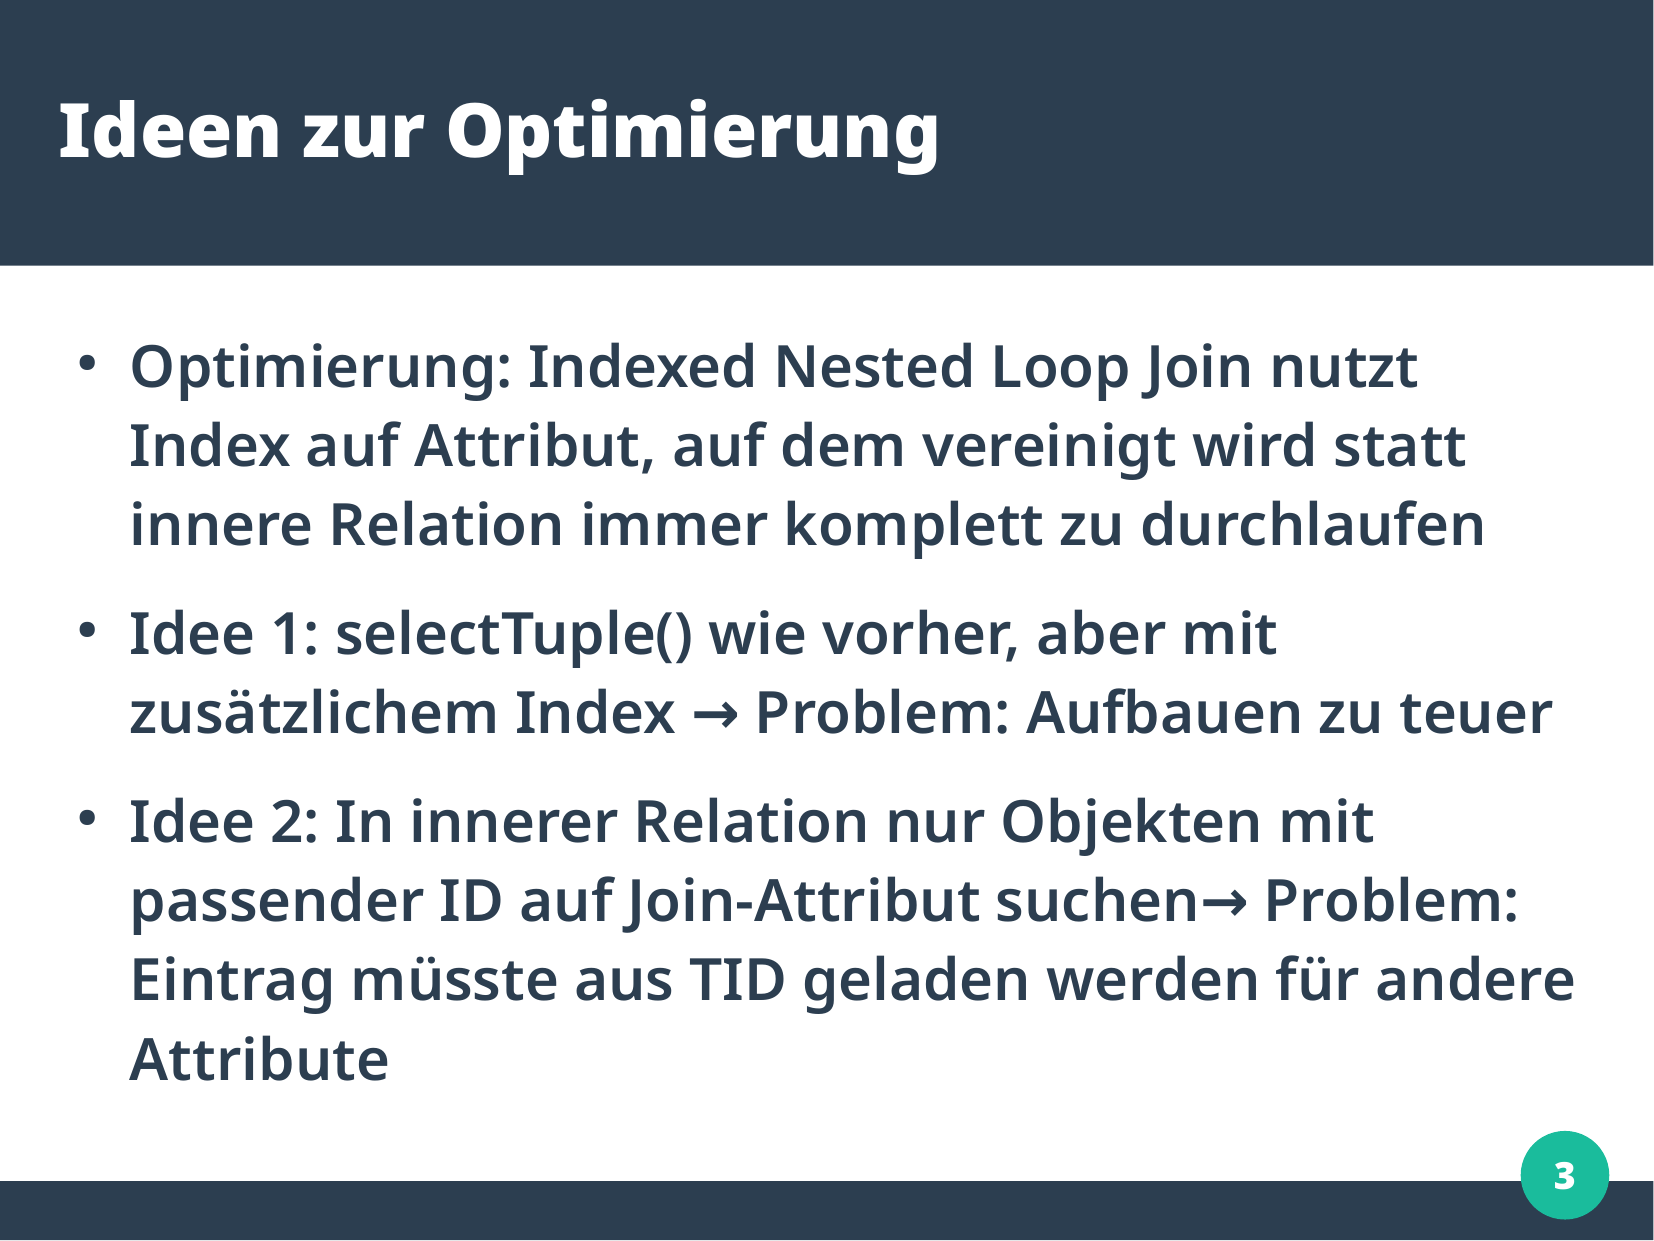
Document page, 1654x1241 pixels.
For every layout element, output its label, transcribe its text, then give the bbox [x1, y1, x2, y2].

list Optimierung: Indexed Nested Loop Join nutzt Index auf Attribut, auf dem vereinigt wird statt innere Relation immer komplett zu durchlaufen Idee 1: selectTuple() wie vorher, aber mit zusätzlichem Index → Problem: Aufbauen zu teuer Idee 2: In innerer Relation nur Objekten mit passender ID auf Join-Attribut suchen→ Problem: Eintrag müsste aus TID geladen werden für andere Attribute [59, 324, 1595, 1152]
title Ideen zur Optimierung [59, 49, 1595, 207]
